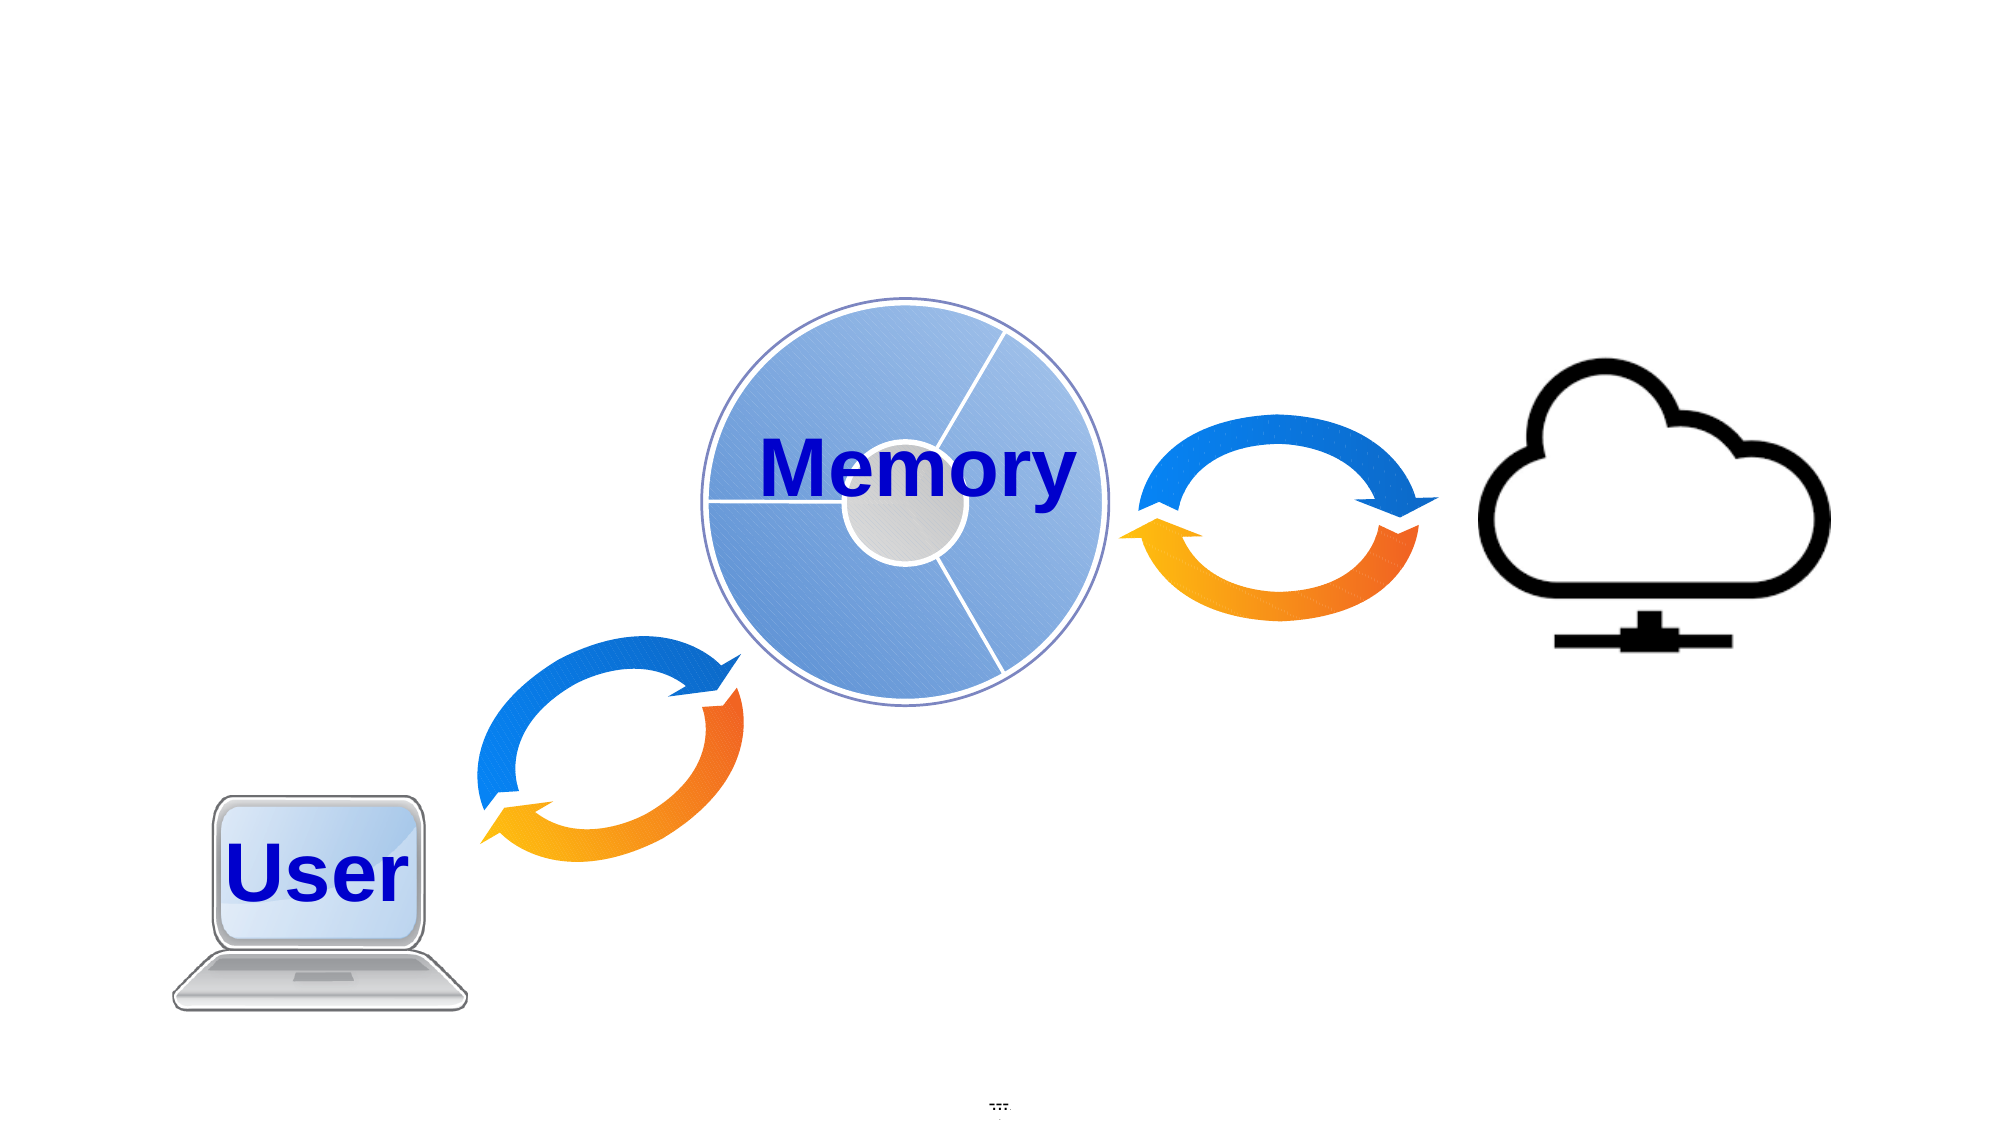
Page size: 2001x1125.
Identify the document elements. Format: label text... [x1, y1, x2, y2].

picture [159, 280, 1443, 1027]
text_box Memory [744, 414, 1113, 616]
subtitle [765, 525, 1861, 797]
subtitle [360, 525, 684, 779]
picture [1478, 329, 1831, 682]
text_box User [210, 819, 579, 1021]
